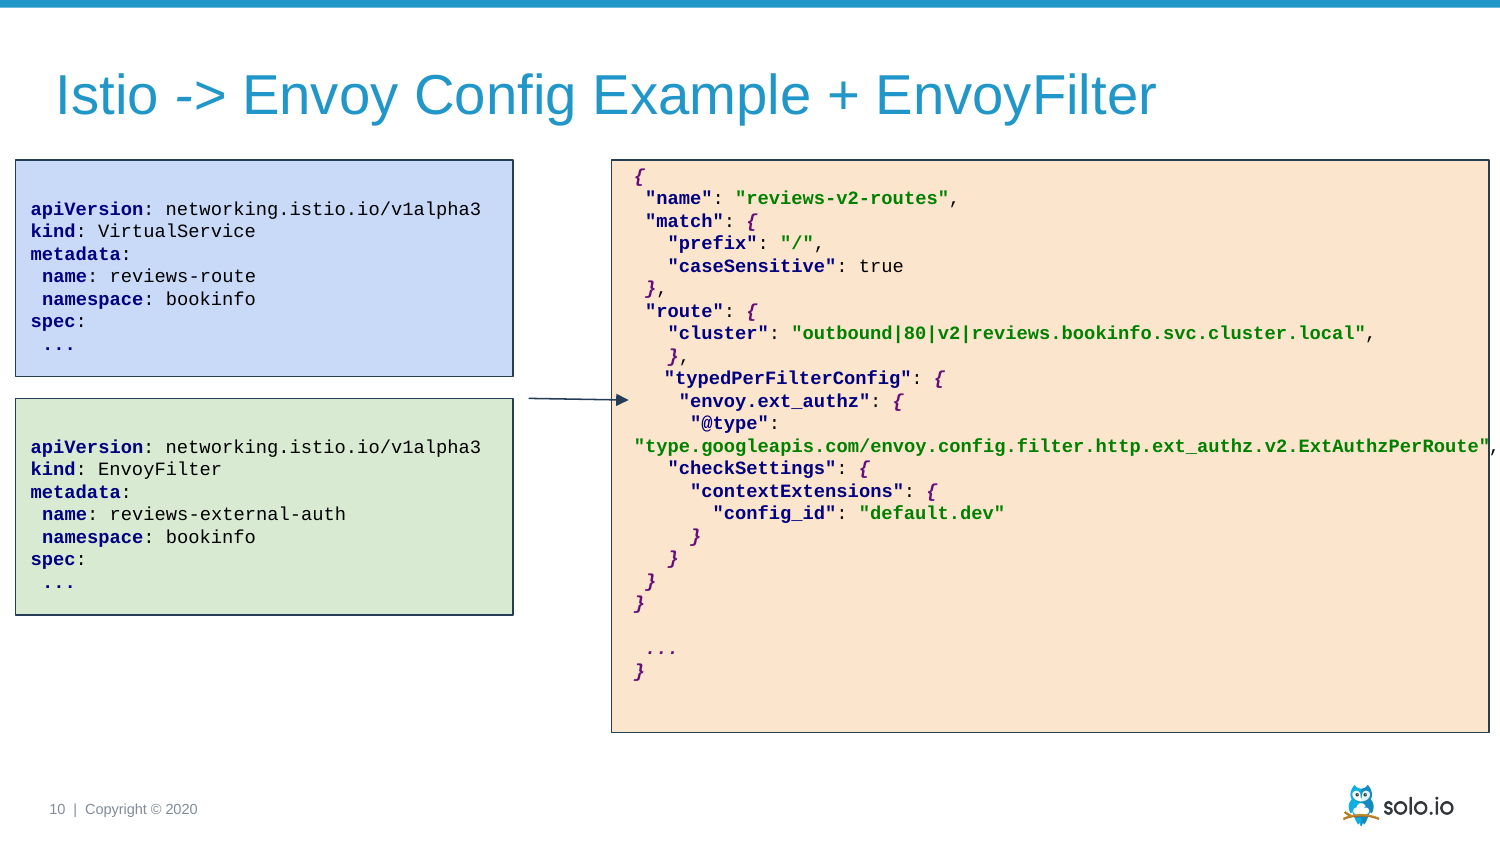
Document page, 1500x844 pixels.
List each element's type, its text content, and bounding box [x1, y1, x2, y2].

text_box { "name": "reviews-v2-routes", "match": { "prefix": "/", "caseSensitive": true }, "route": { "cluster": "outbound|80|v2|reviews.bookinfo.svc.cluster.local", }, "typedPerFilterConfig": { "envoy.ext_authz": { "@type": "type.googleapis.com/envoy.config.filter.http.ext_authz.v2.ExtAuthzPerRoute", "checkSettings": { "contextExtensions": { "config_id": "default.dev" } } } } ... } [618, 148, 1500, 245]
title Istio -> Envoy Config Example + EnvoyFilter [44, 44, 1457, 149]
text_box apiVersion: networking.istio.io/v1alpha3 kind: EnvoyFilter metadata: name: reviews-external-auth namespace: bookinfo spec: ... [15, 419, 514, 615]
text_box [15, 160, 514, 181]
text_box [15, 398, 514, 419]
text_box [611, 159, 1489, 733]
text_box apiVersion: networking.istio.io/v1alpha3 kind: VirtualService metadata: name: reviews-route namespace: bookinfo spec: ... [15, 181, 514, 377]
picture [1338, 783, 1457, 827]
